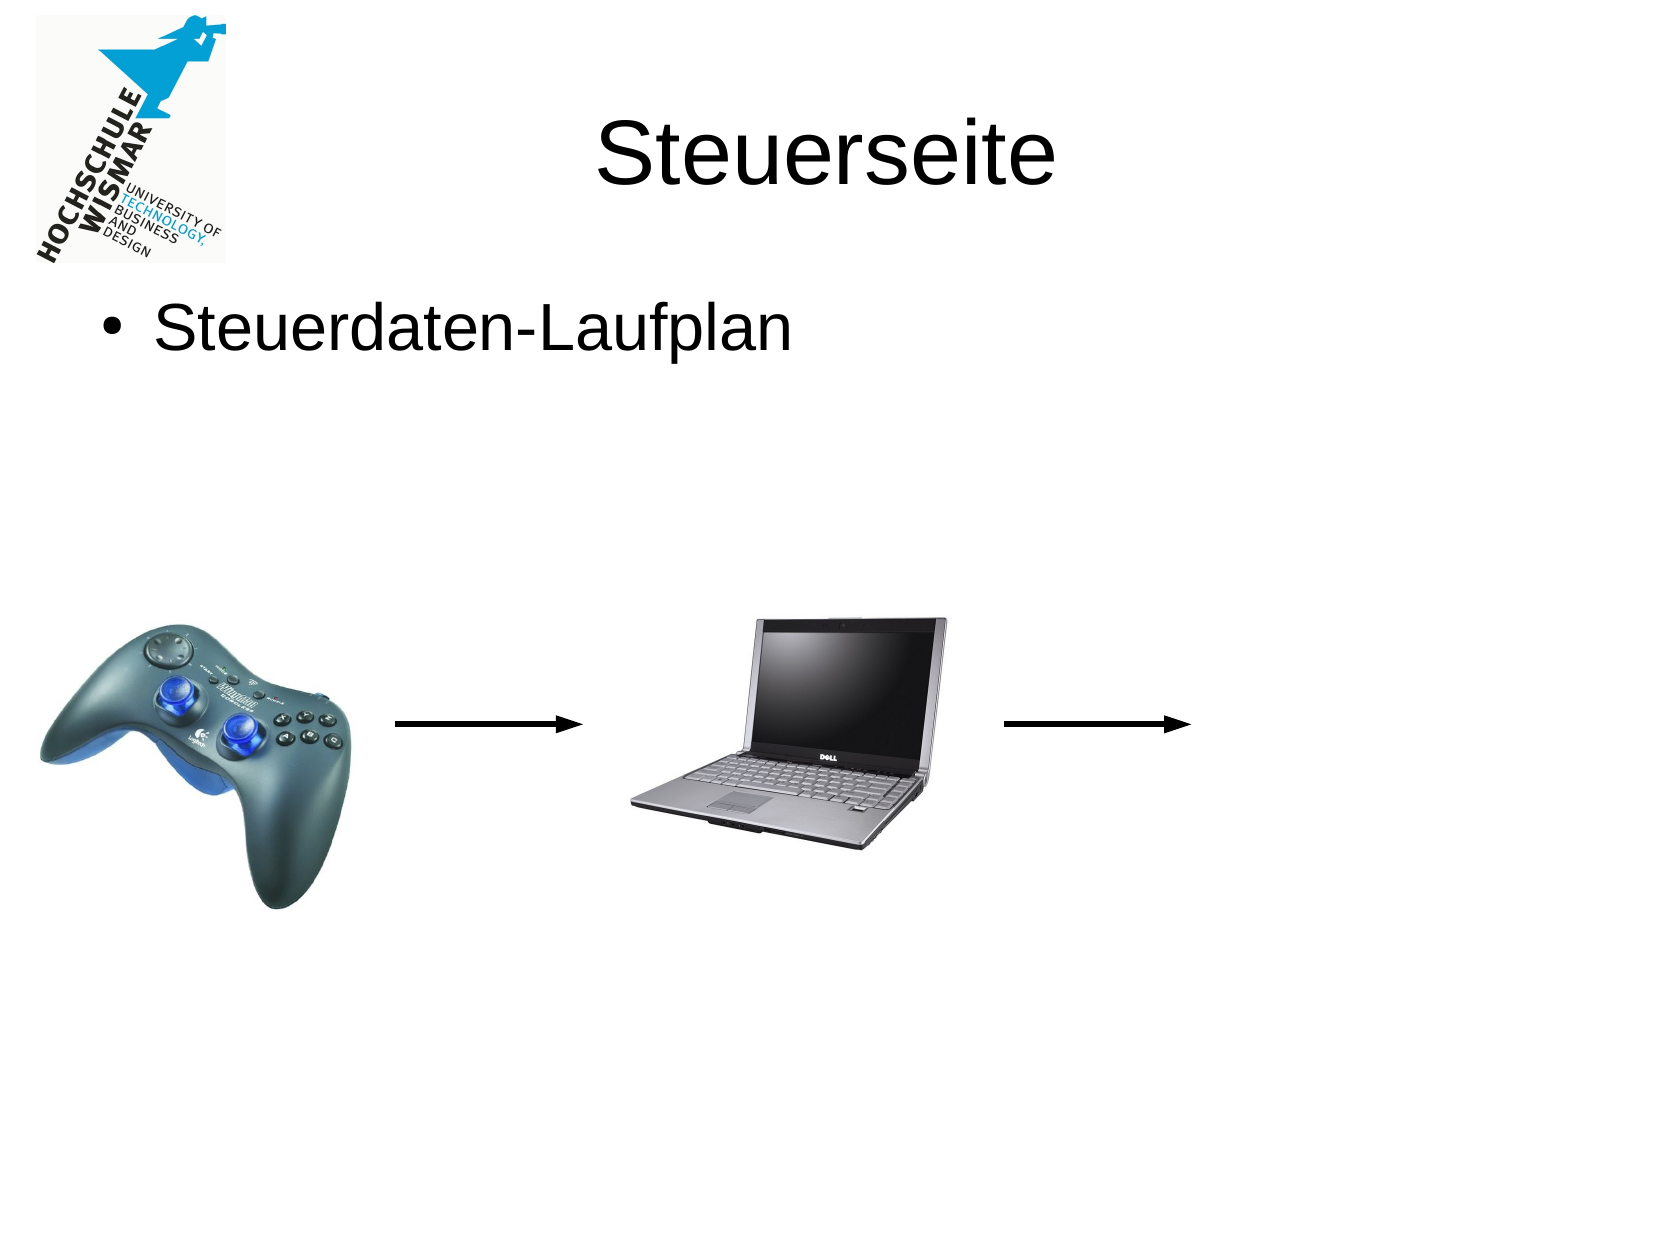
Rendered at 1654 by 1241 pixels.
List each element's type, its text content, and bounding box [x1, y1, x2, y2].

picture [620, 611, 952, 857]
picture [37, 611, 358, 912]
title Steuerseite [226, 56, 1571, 250]
list Steuerdaten-Laufplan [82, 290, 1571, 1109]
picture [36, 15, 226, 263]
picture [197, 15, 226, 25]
picture [195, 33, 206, 44]
